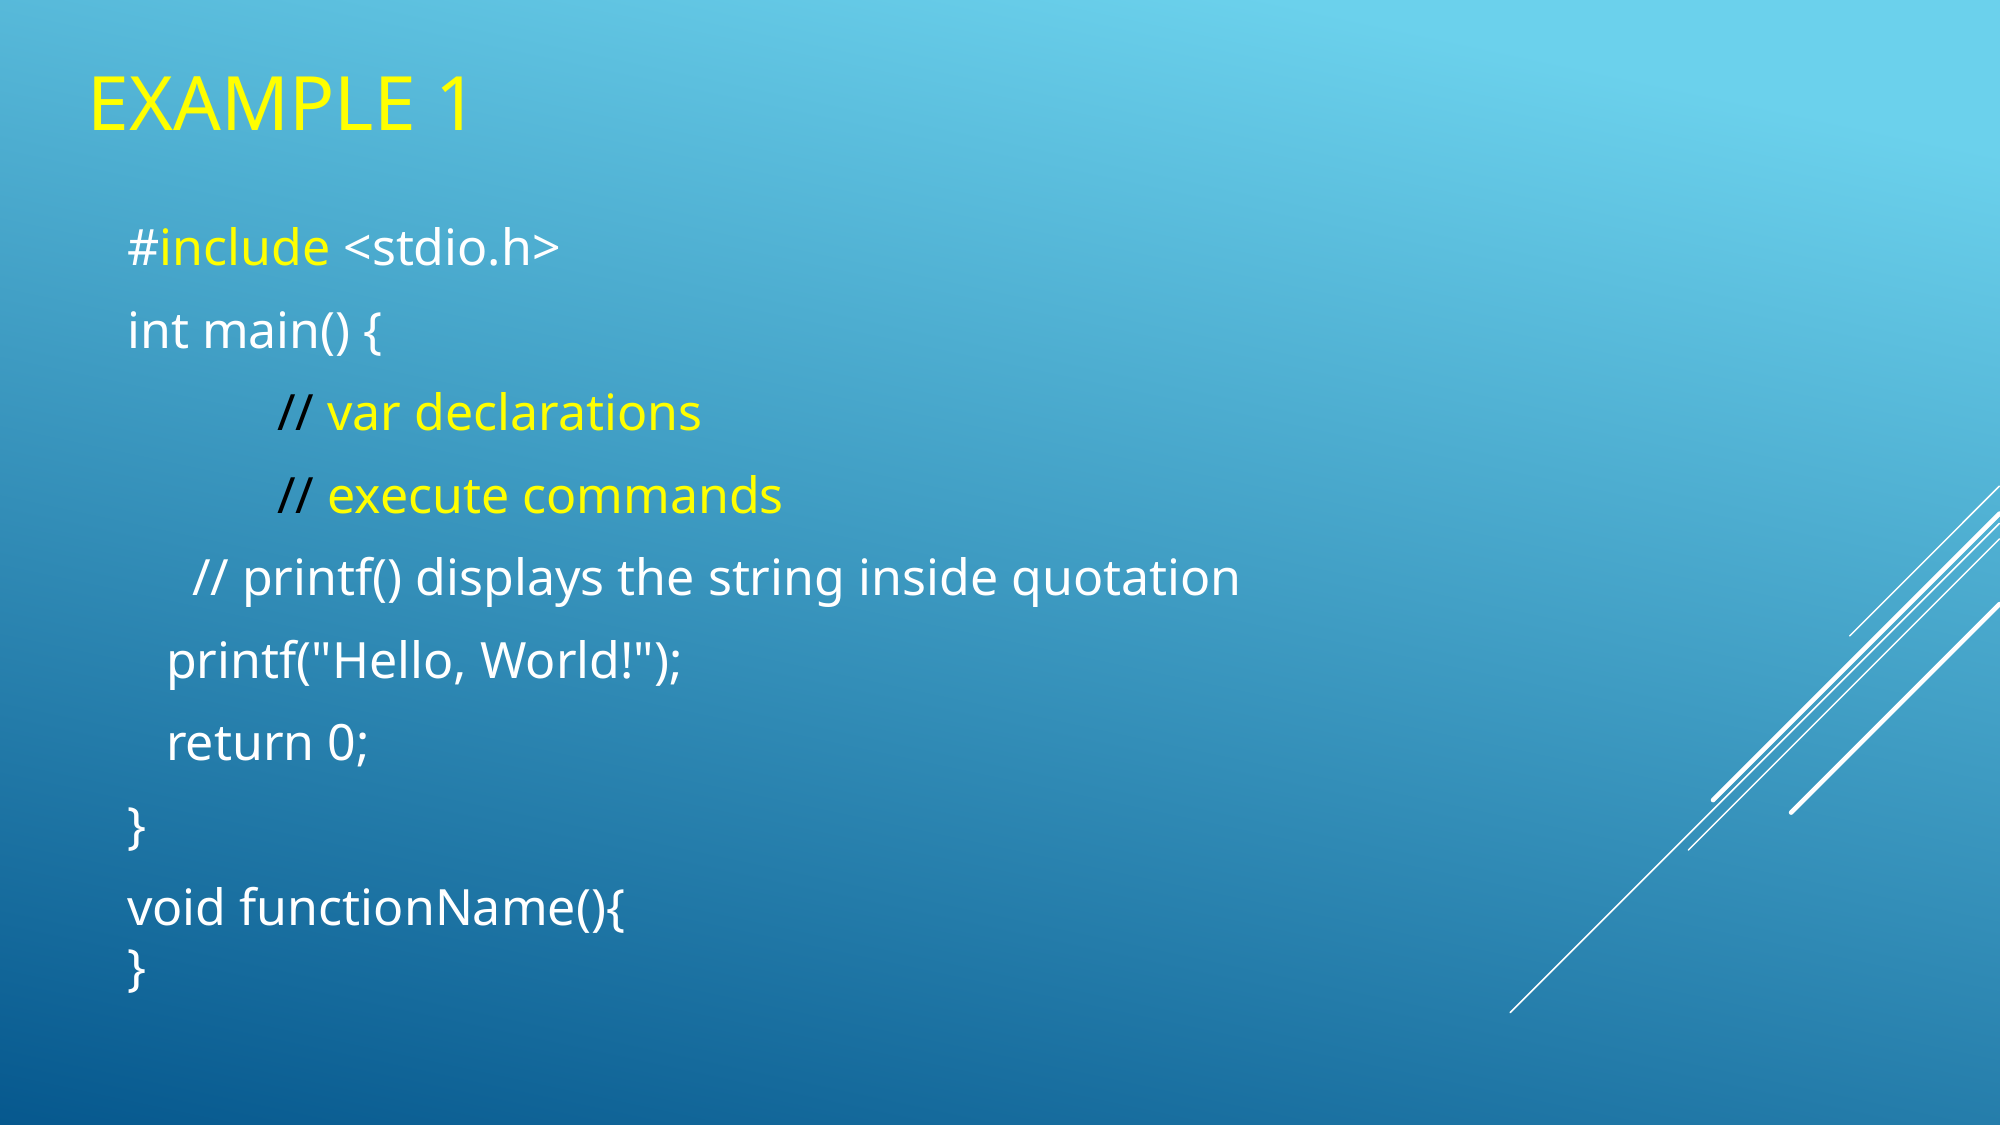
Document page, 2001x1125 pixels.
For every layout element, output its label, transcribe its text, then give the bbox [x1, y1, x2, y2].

title Example 1 [72, 16, 1853, 185]
list #include <stdio.h> int main() { // var declarations // execute commands // printf() displays the string inside quotation printf("Hello, World!"); return 0; } void functionName(){ } [112, 208, 1664, 1087]
